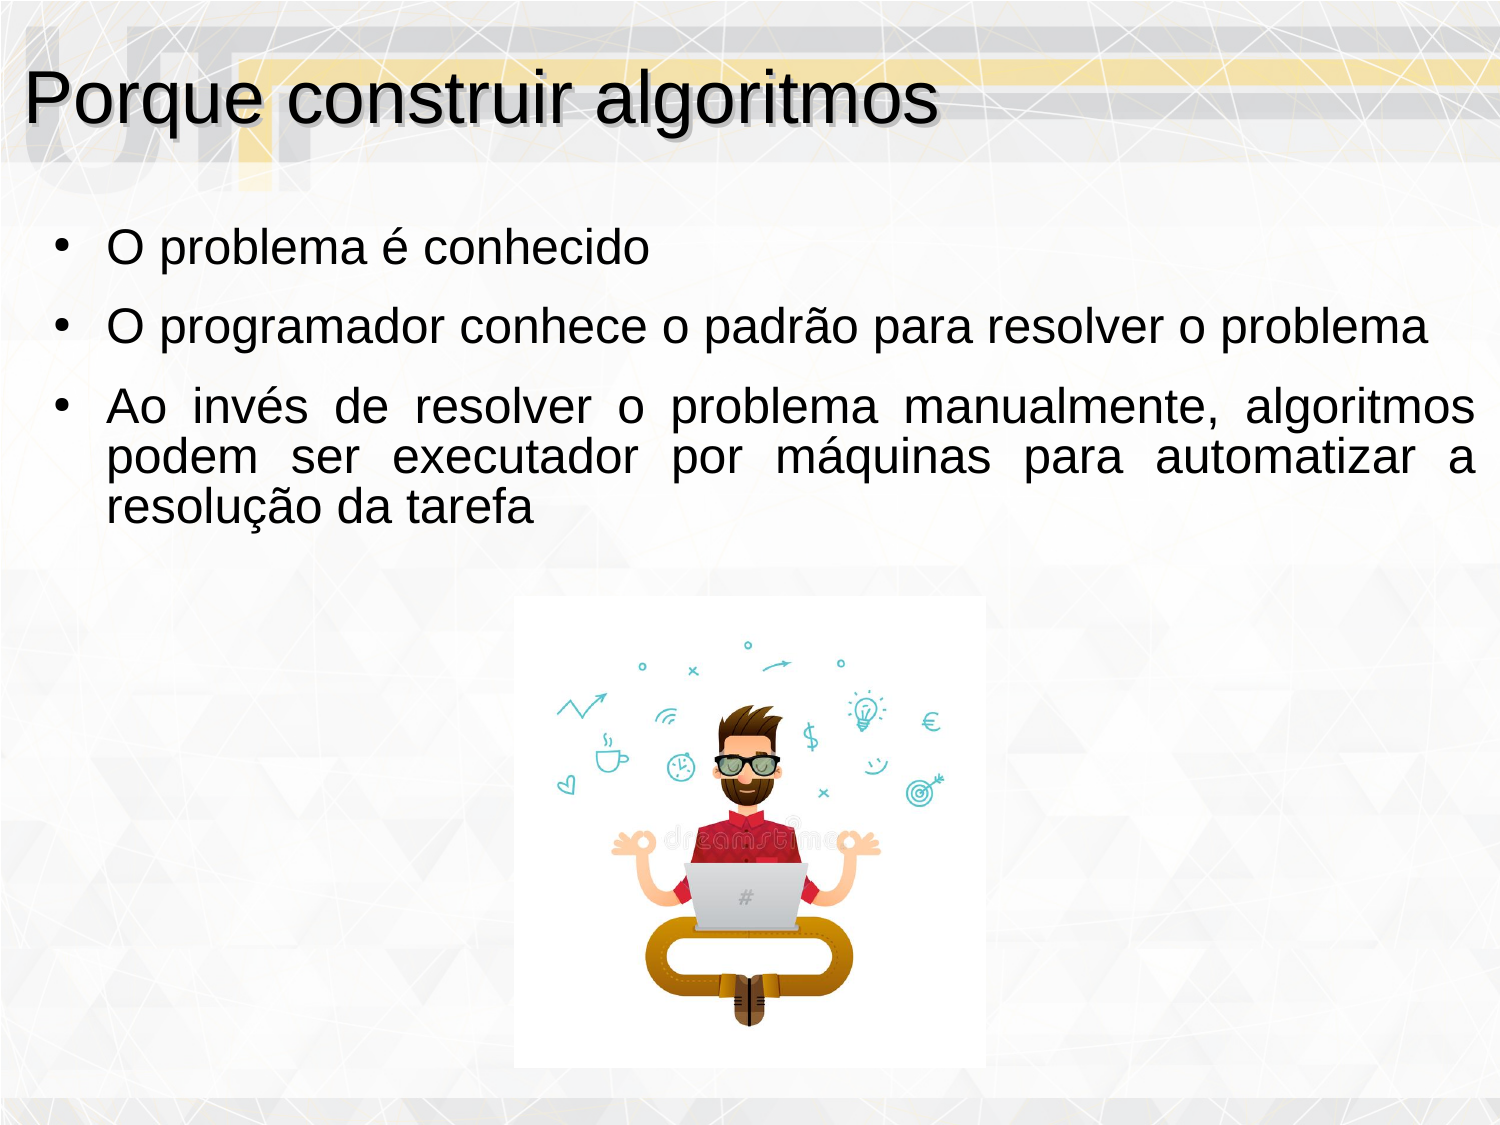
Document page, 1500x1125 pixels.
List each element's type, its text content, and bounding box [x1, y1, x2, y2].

title Porque construir algoritmos [23, 18, 1489, 178]
list O problema é conhecido O programador conhece o padrão para resolver o problema Ao invés de resolver o problema manualmente, algoritmos podem ser executador por máquinas para automatizar a resolução da tarefa [35, 224, 1477, 1087]
picture [514, 596, 986, 1068]
